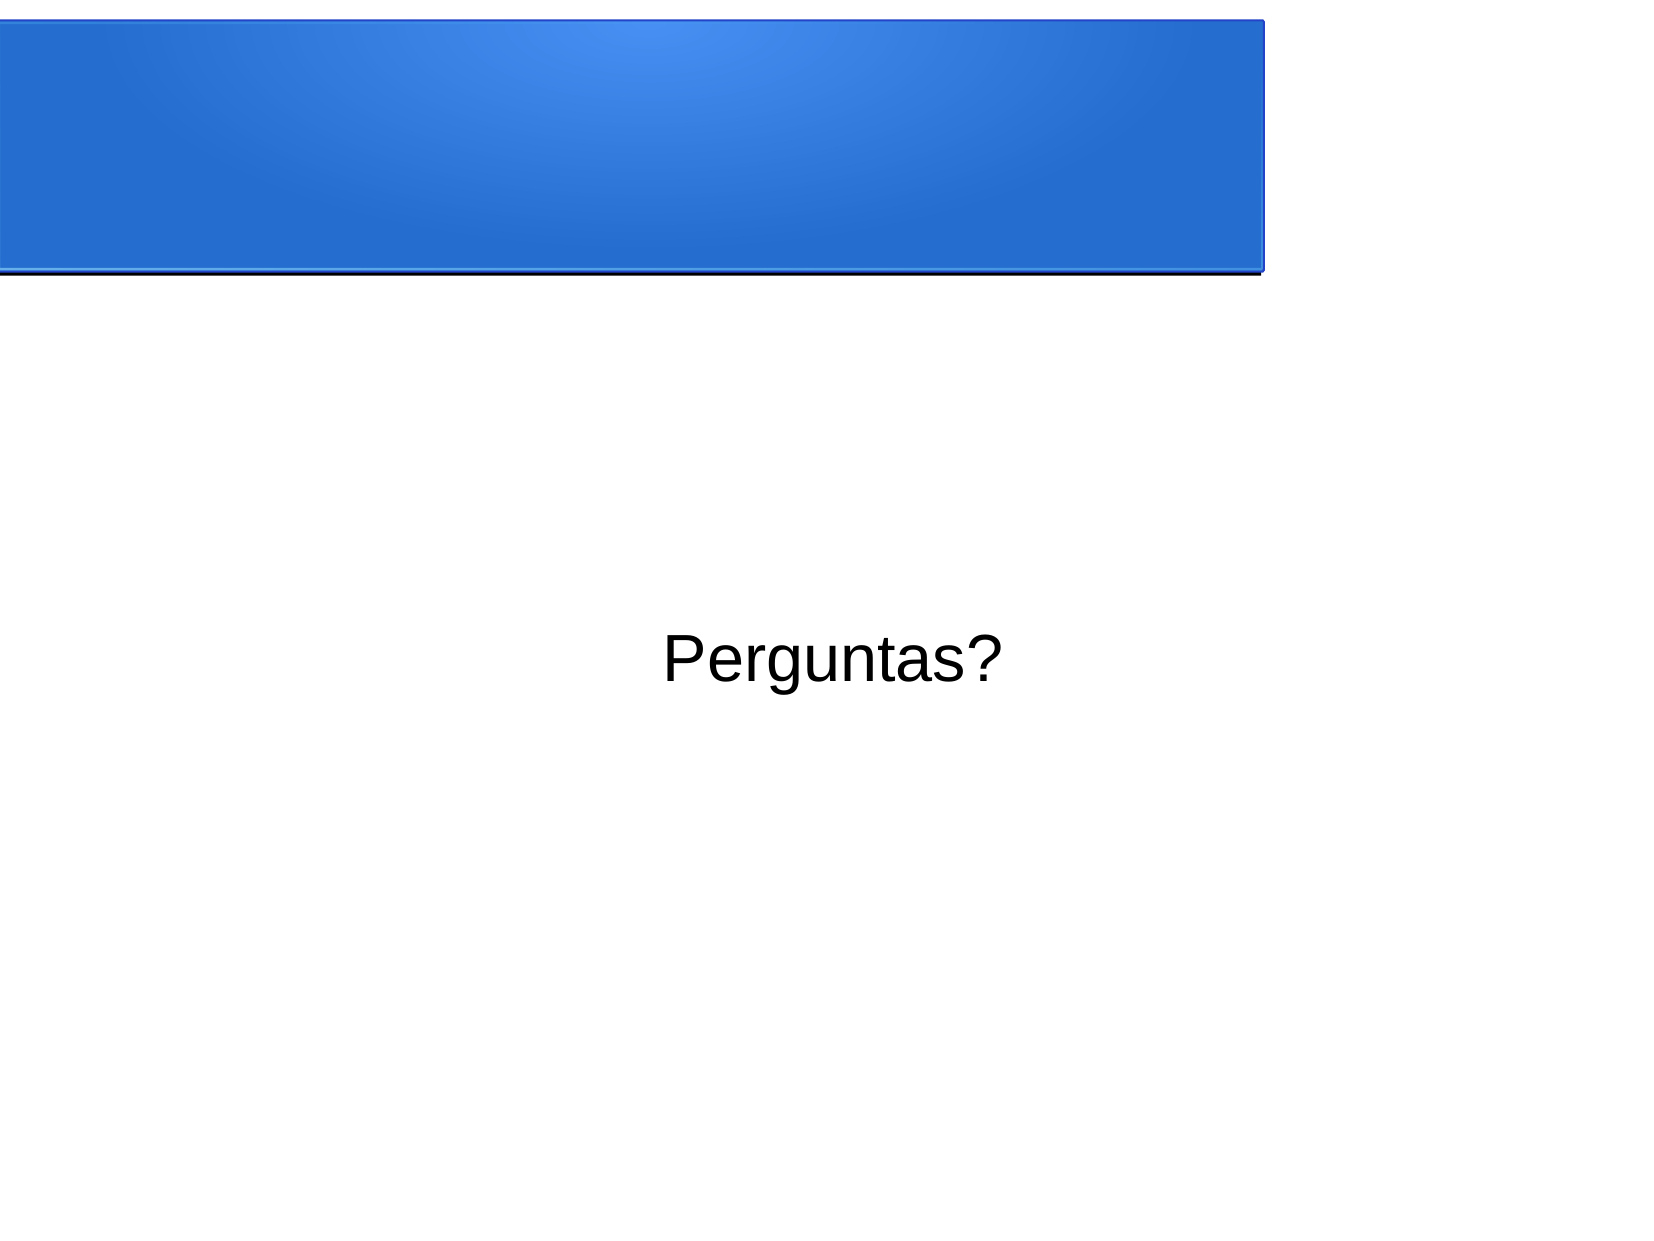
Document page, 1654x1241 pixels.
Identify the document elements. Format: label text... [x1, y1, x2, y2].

title Perguntas? [88, 555, 1578, 763]
